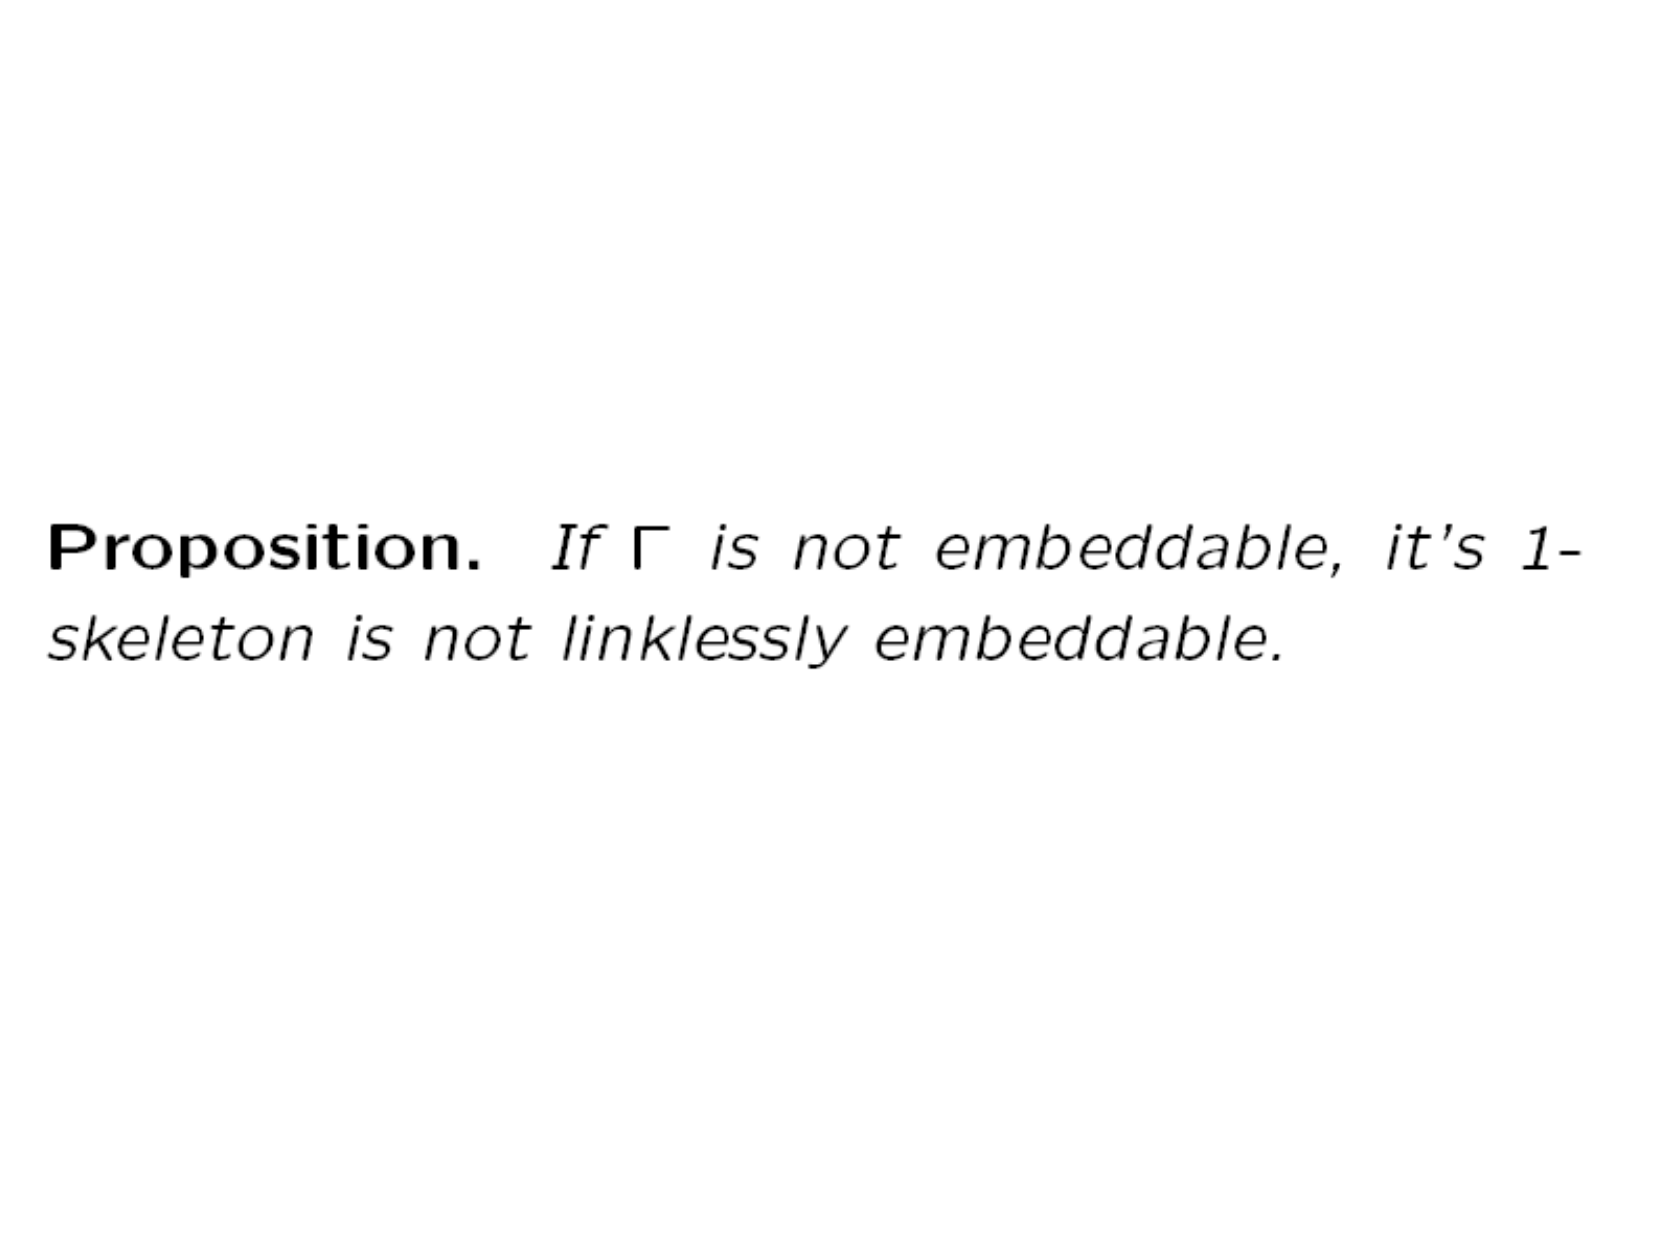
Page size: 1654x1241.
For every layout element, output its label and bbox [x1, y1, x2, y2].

picture [43, 506, 1593, 694]
